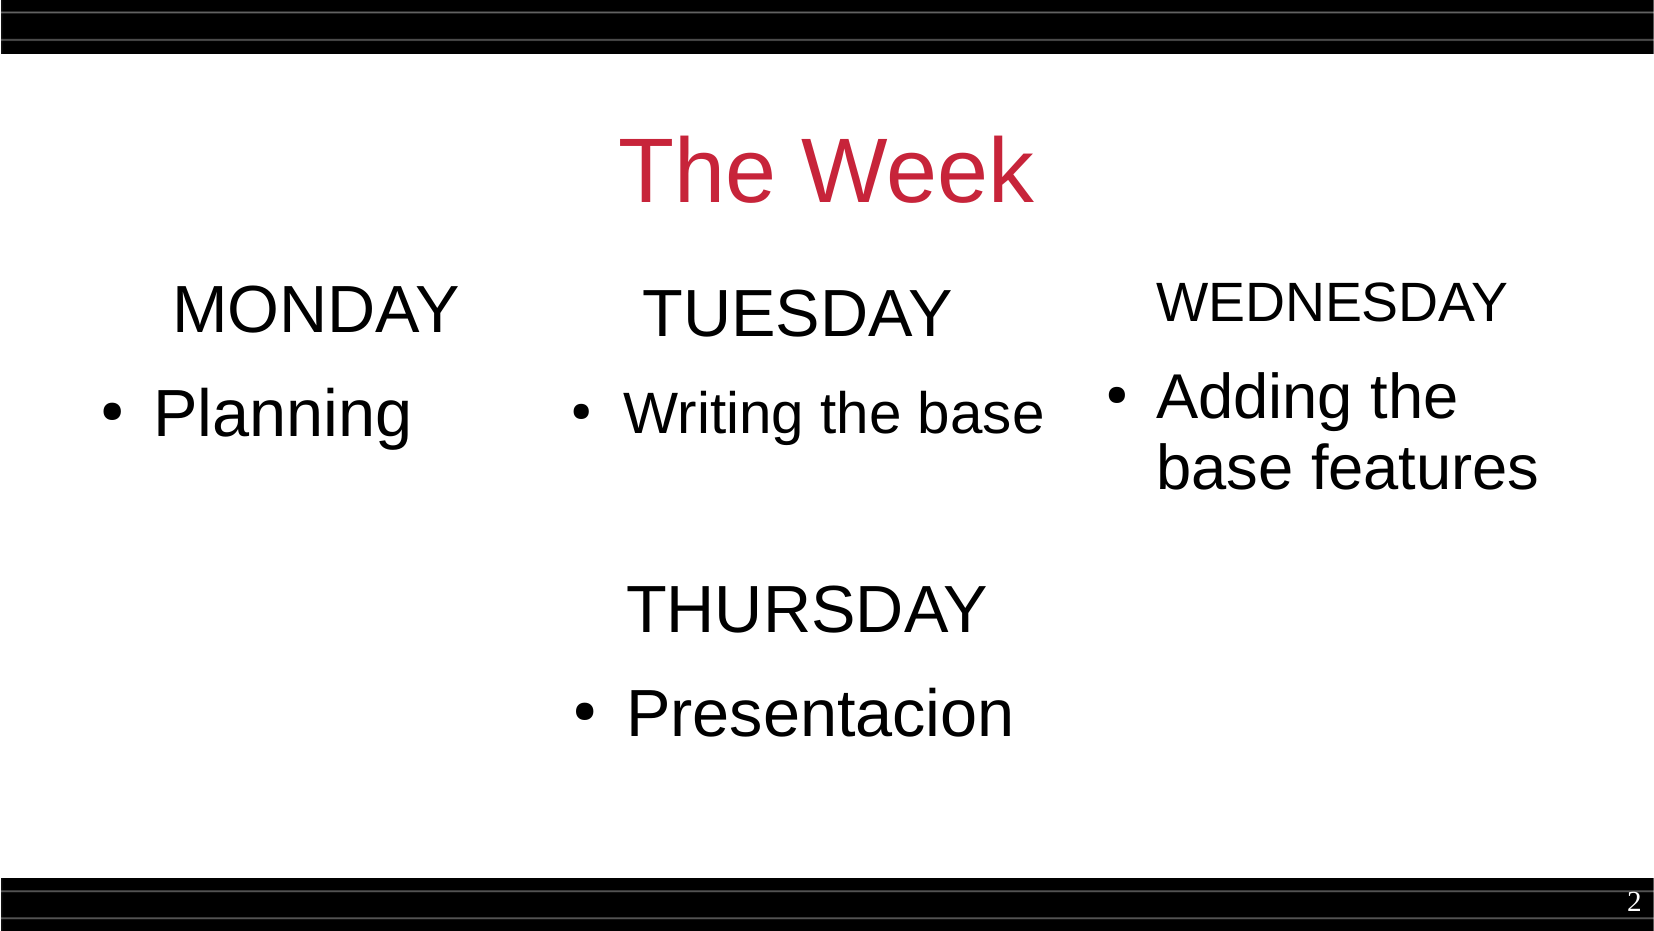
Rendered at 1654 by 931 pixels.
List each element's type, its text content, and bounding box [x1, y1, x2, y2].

picture [1, 0, 1654, 54]
picture [1, 878, 1654, 931]
list THURSDAY Presentacion [555, 571, 1035, 804]
list MONDAY Planning [82, 271, 562, 504]
list TUESDAY Writing the base [553, 276, 1075, 567]
list WEDNESDAY Adding the base features [1088, 271, 1569, 504]
title The Week [82, 92, 1571, 249]
